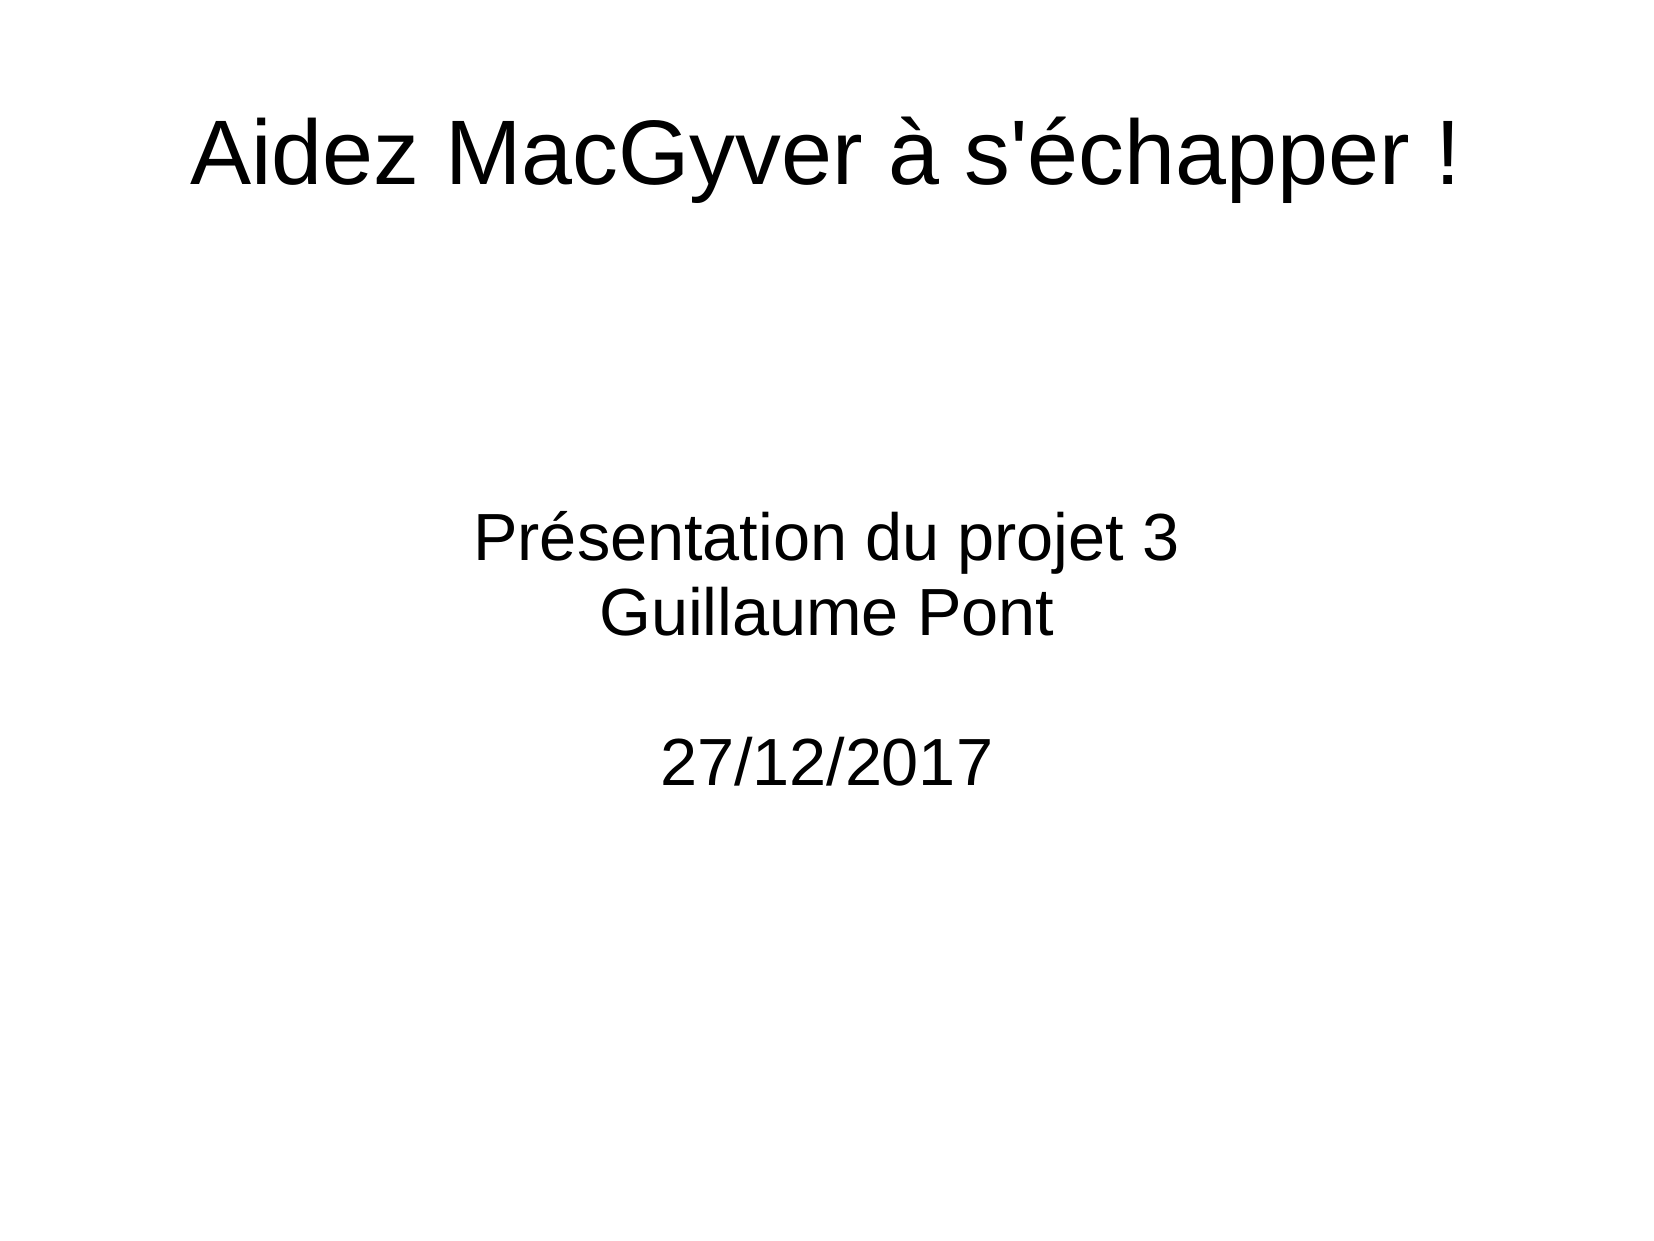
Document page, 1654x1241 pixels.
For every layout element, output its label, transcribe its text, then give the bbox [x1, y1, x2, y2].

title Aidez MacGyver à s'échapper ! [82, 49, 1571, 257]
subtitle Présentation du projet 3 Guillaume Pont 27/12/2017 [82, 290, 1571, 1010]
